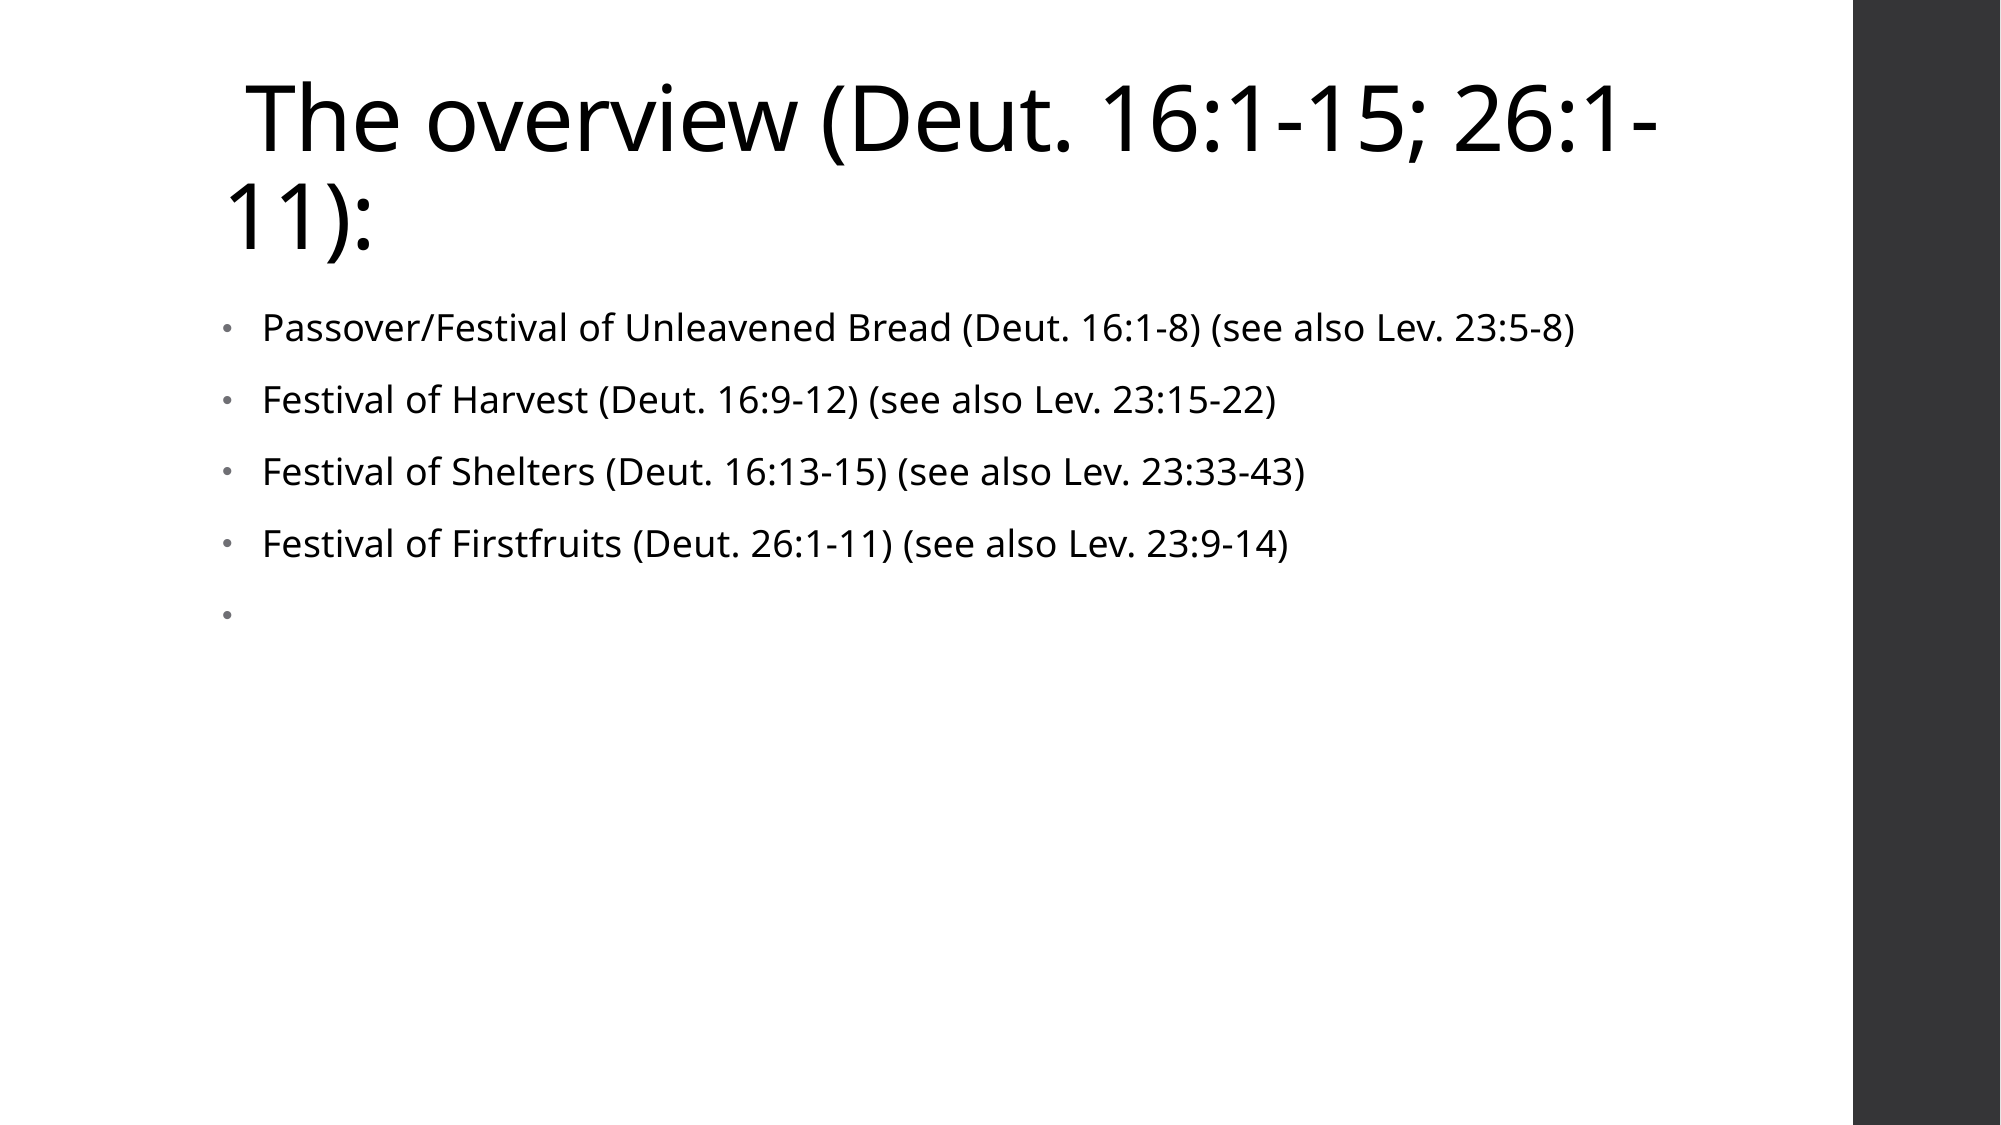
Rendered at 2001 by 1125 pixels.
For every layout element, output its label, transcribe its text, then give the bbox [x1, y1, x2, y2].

title The overview (Deut. 16:1-15; 26:1-11): [206, 60, 1797, 278]
list Passover/Festival of Unleavened Bread (Deut. 16:1-8) (see also Lev. 23:5-8) Festival of Harvest (Deut. 16:9-12) (see also Lev. 23:15-22) Festival of Shelters (Deut. 16:13-15) (see also Lev. 23:33-43) Festival of Firstfruits (Deut. 26:1-11) (see also Lev. 23:9-14) [206, 299, 1617, 1014]
